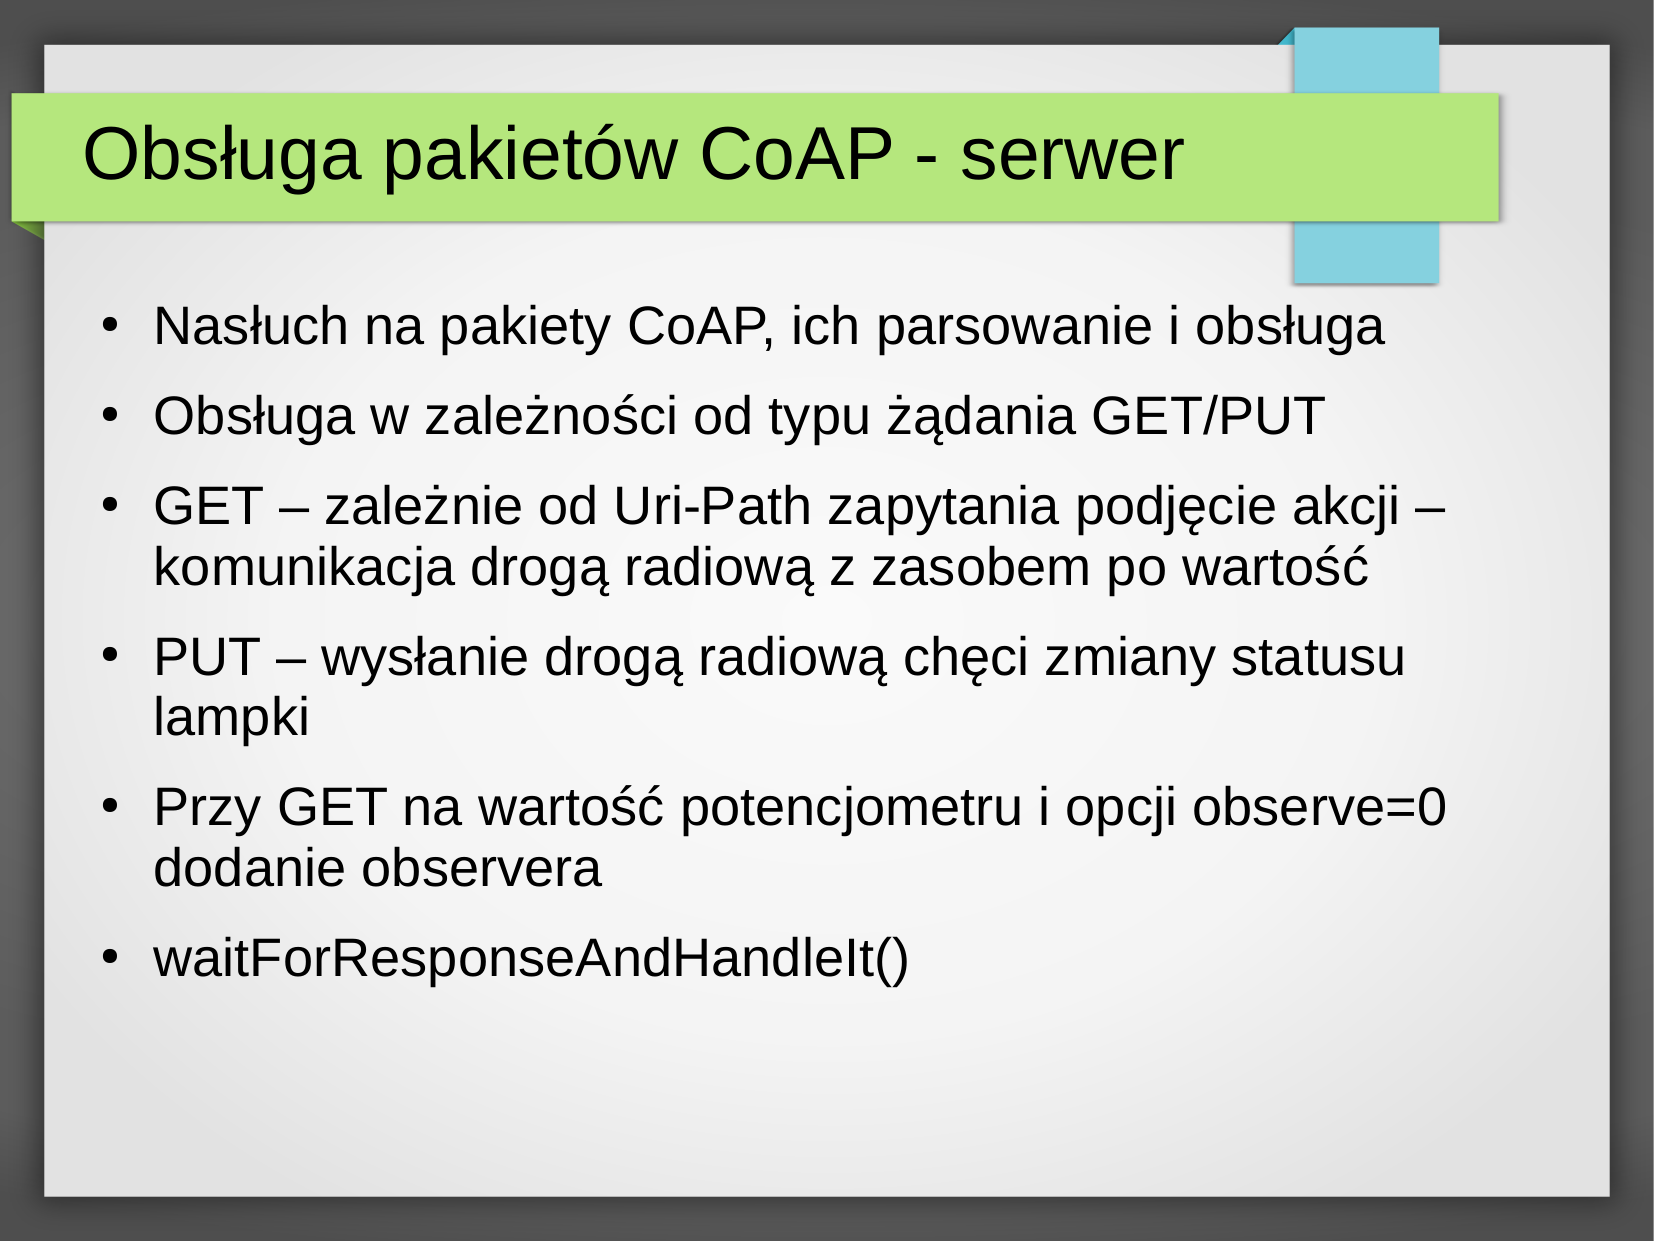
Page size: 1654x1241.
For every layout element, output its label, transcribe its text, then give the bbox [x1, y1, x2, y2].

title Obsługa pakietów CoAP - serwer [82, 94, 1264, 213]
picture [0, 0, 1654, 1241]
list Nasłuch na pakiety CoAP, ich parsowanie i obsługa Obsługa w zależności od typu żądania GET/PUT GET – zależnie od Uri-Path zapytania podjęcie akcji – komunikacja drogą radiową z zasobem po wartość PUT – wysłanie drogą radiową chęci zmiany statusu lampki Przy GET na wartość potencjometru i opcji observe=0 dodanie observera waitForResponseAndHandleIt() [82, 295, 1571, 1015]
